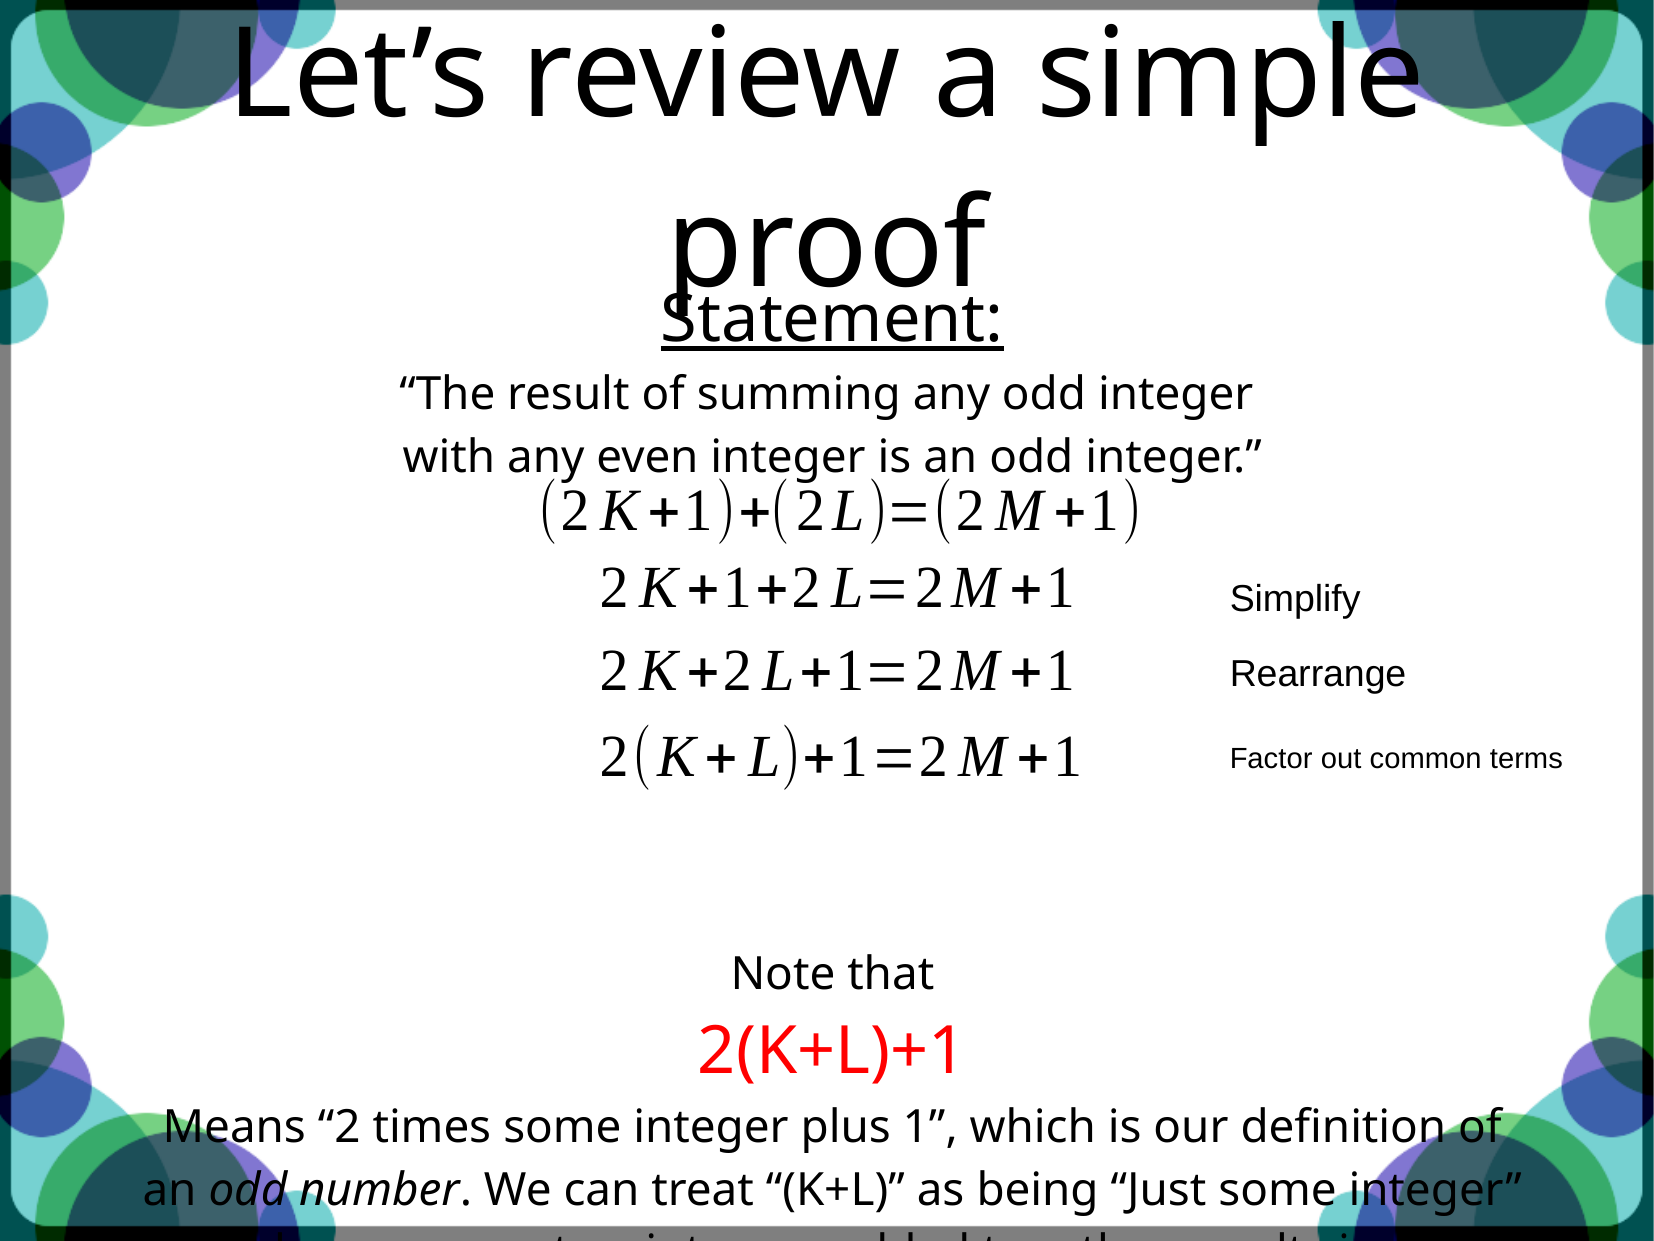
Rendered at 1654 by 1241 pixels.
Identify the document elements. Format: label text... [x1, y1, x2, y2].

picture [0, 0, 1654, 1241]
chart [585, 555, 1091, 622]
title Let’s review a simple proof [82, 49, 1571, 257]
chart [585, 720, 1096, 793]
text_box Statement: “The result of summing any odd integer with any even integer is an odd integer.” Note that 2(K+L)+1 Means “2 times some integer plus 1”, which is our definition of an odd number. We can treat “(K+L)” as being “Just some integer” because any two integers added together results in another integer. [135, 270, 1531, 1155]
chart [585, 638, 1091, 706]
text_box Factor out common terms [1215, 735, 1591, 783]
text_box Simplify [1215, 570, 1591, 627]
text_box Rearrange [1215, 645, 1591, 702]
chart [524, 474, 1156, 547]
